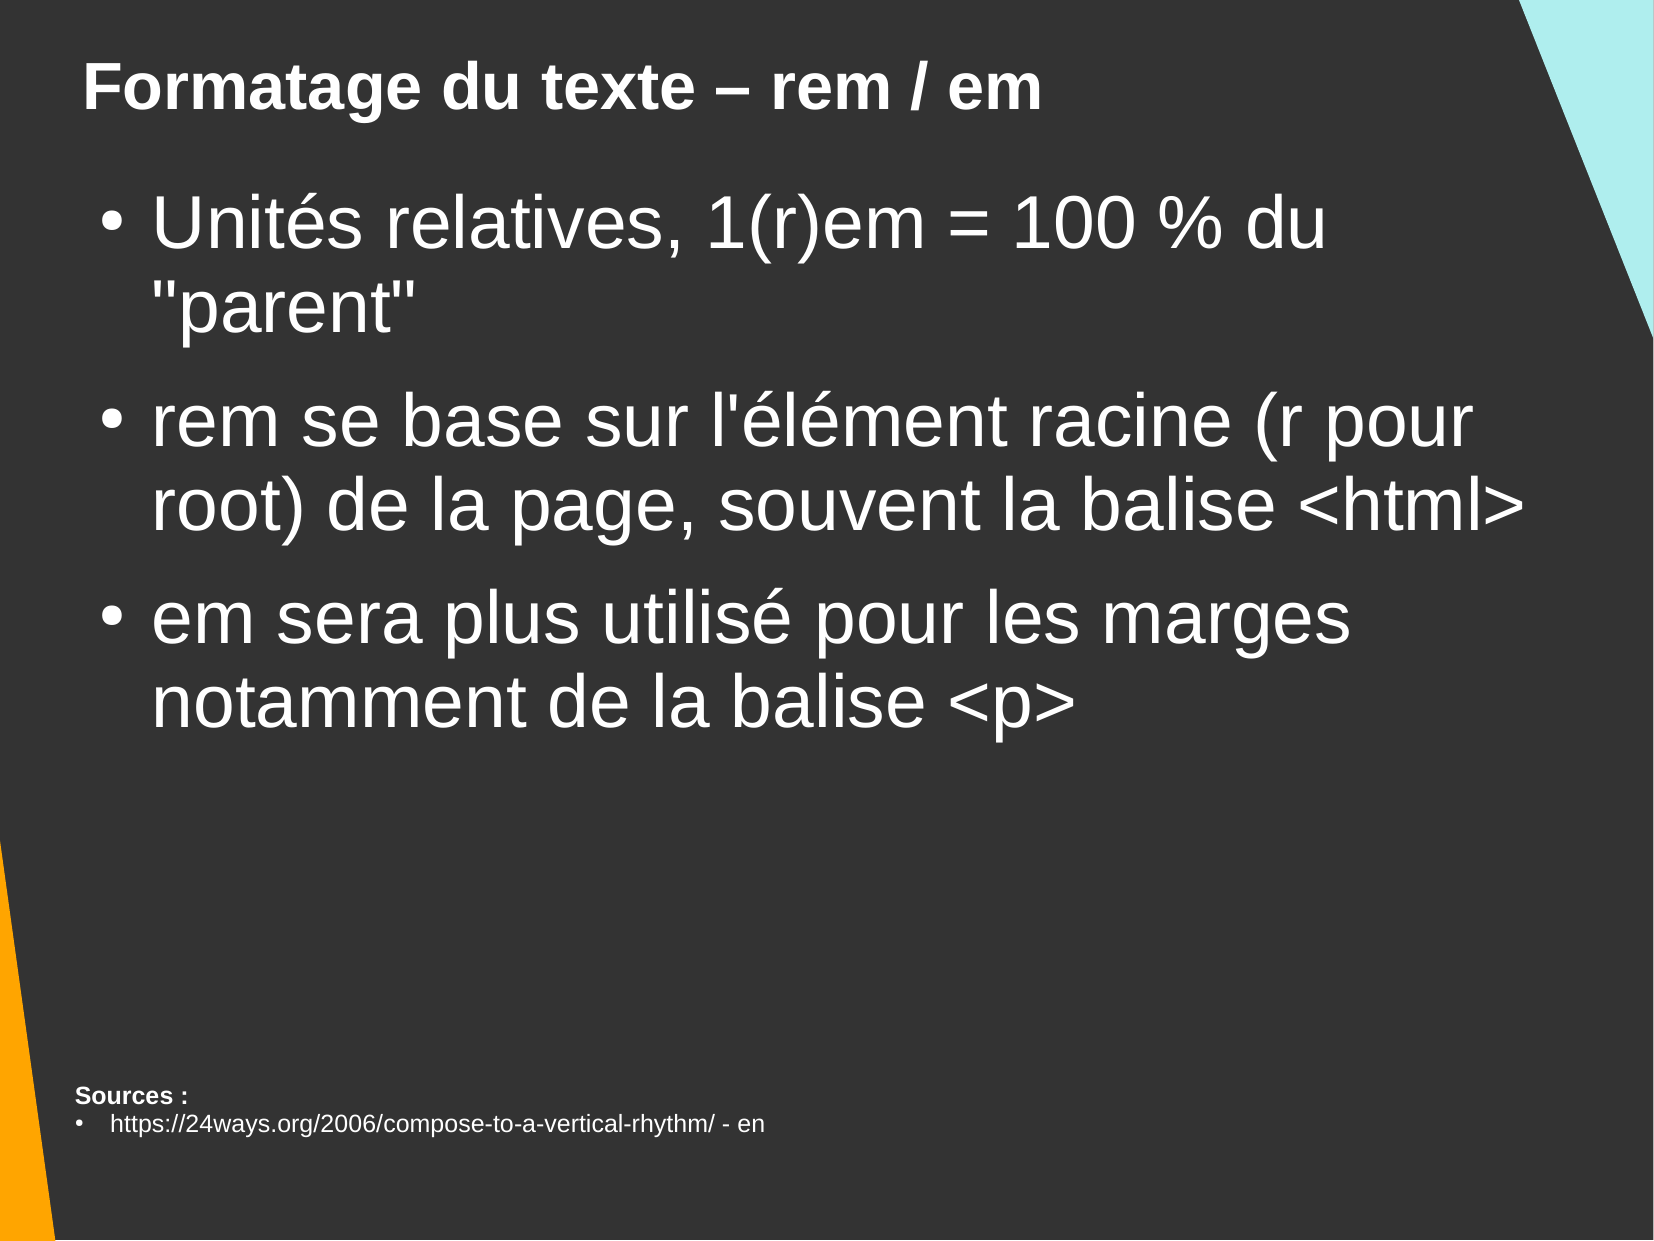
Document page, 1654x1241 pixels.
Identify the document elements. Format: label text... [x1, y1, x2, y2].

list Unités relatives, 1(r)em = 100 % du "parent" rem se base sur l'élément racine (r pour root) de la page, souvent la balise <html> em sera plus utilisé pour les marges notamment de la balise <p> [80, 180, 1605, 827]
text_box Sources : https://24ways.org/2006/compose-to-a-vertical-rhythm/ - en [60, 1074, 1546, 1241]
text_box [0, 840, 56, 1241]
text_box [1518, 0, 1654, 341]
title Formatage du texte – rem / em [82, 49, 1571, 152]
